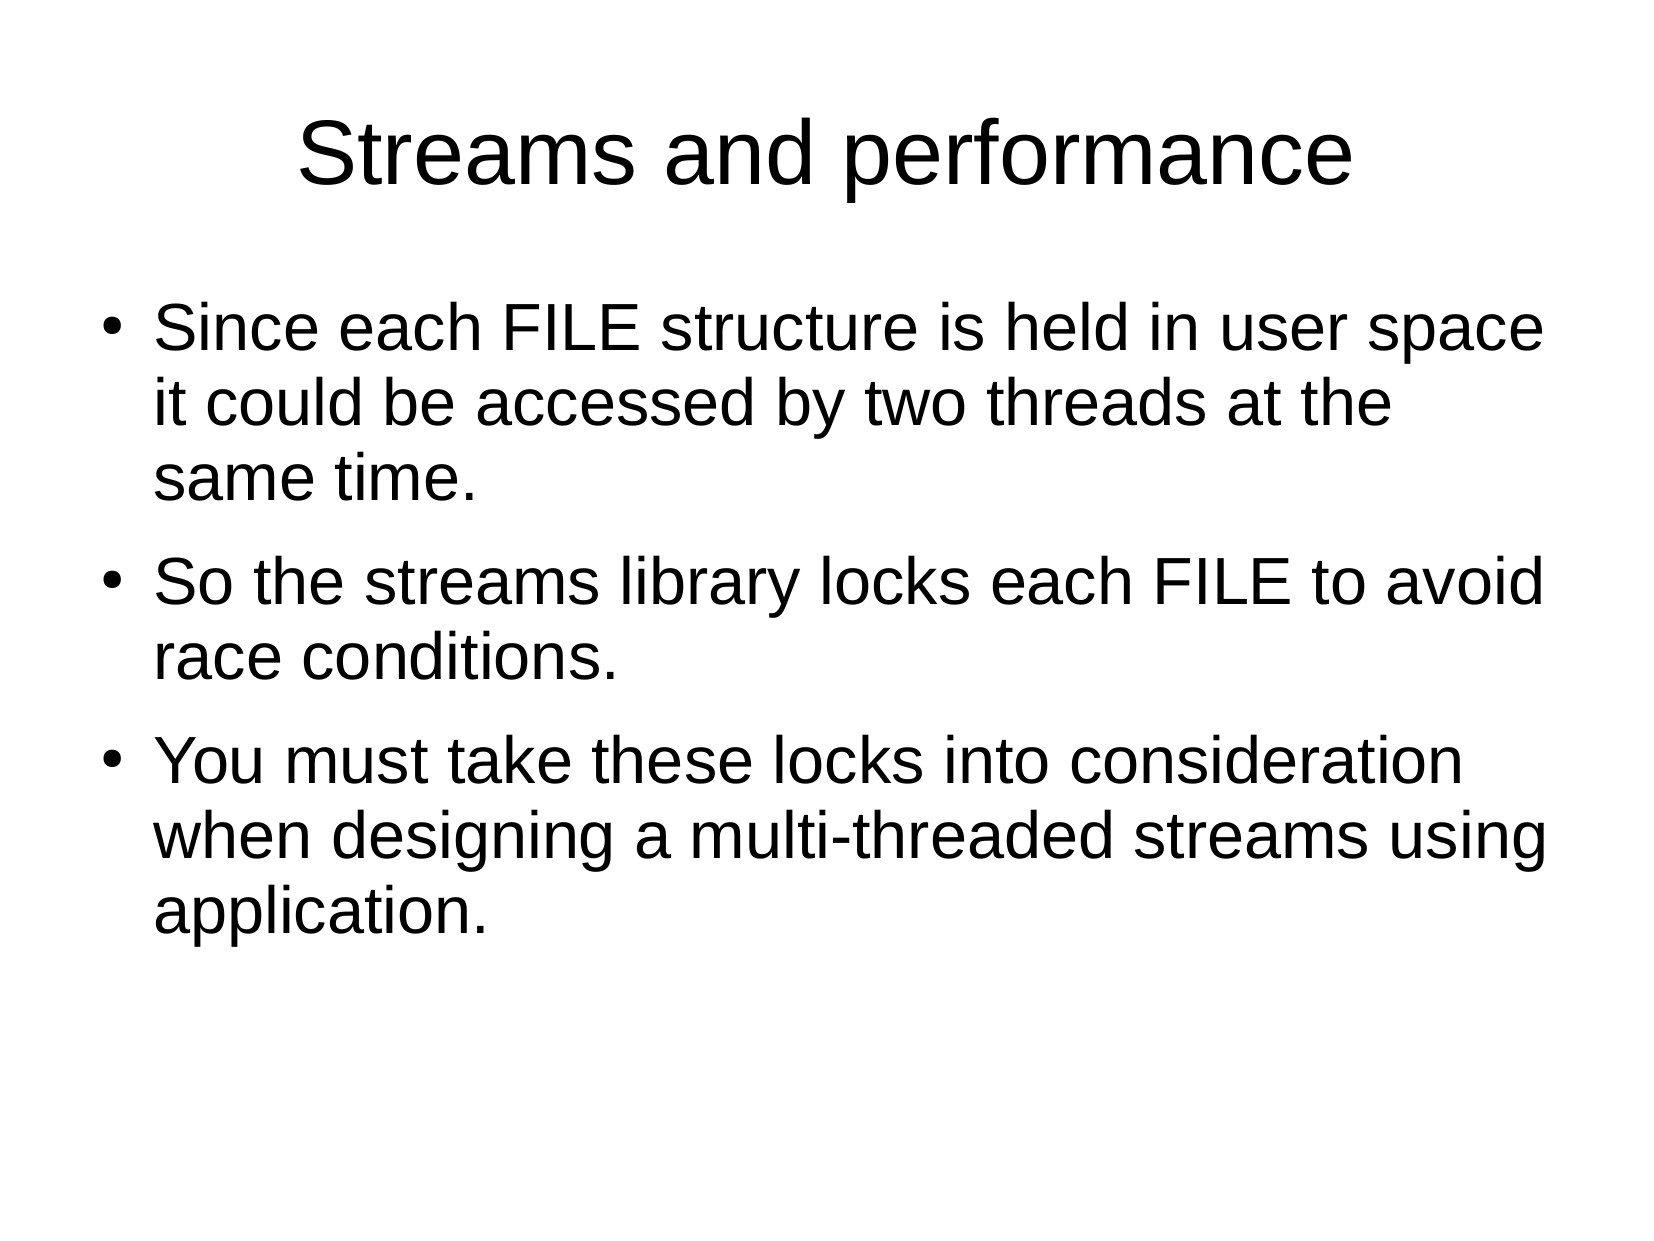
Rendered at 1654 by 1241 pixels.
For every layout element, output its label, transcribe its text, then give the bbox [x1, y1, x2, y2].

title Streams and performance [82, 49, 1571, 257]
list Since each FILE structure is held in user space it could be accessed by two threads at the same time. So the streams library locks each FILE to avoid race conditions. You must take these locks into consideration when designing a multi-threaded streams using application. [82, 290, 1571, 1010]
